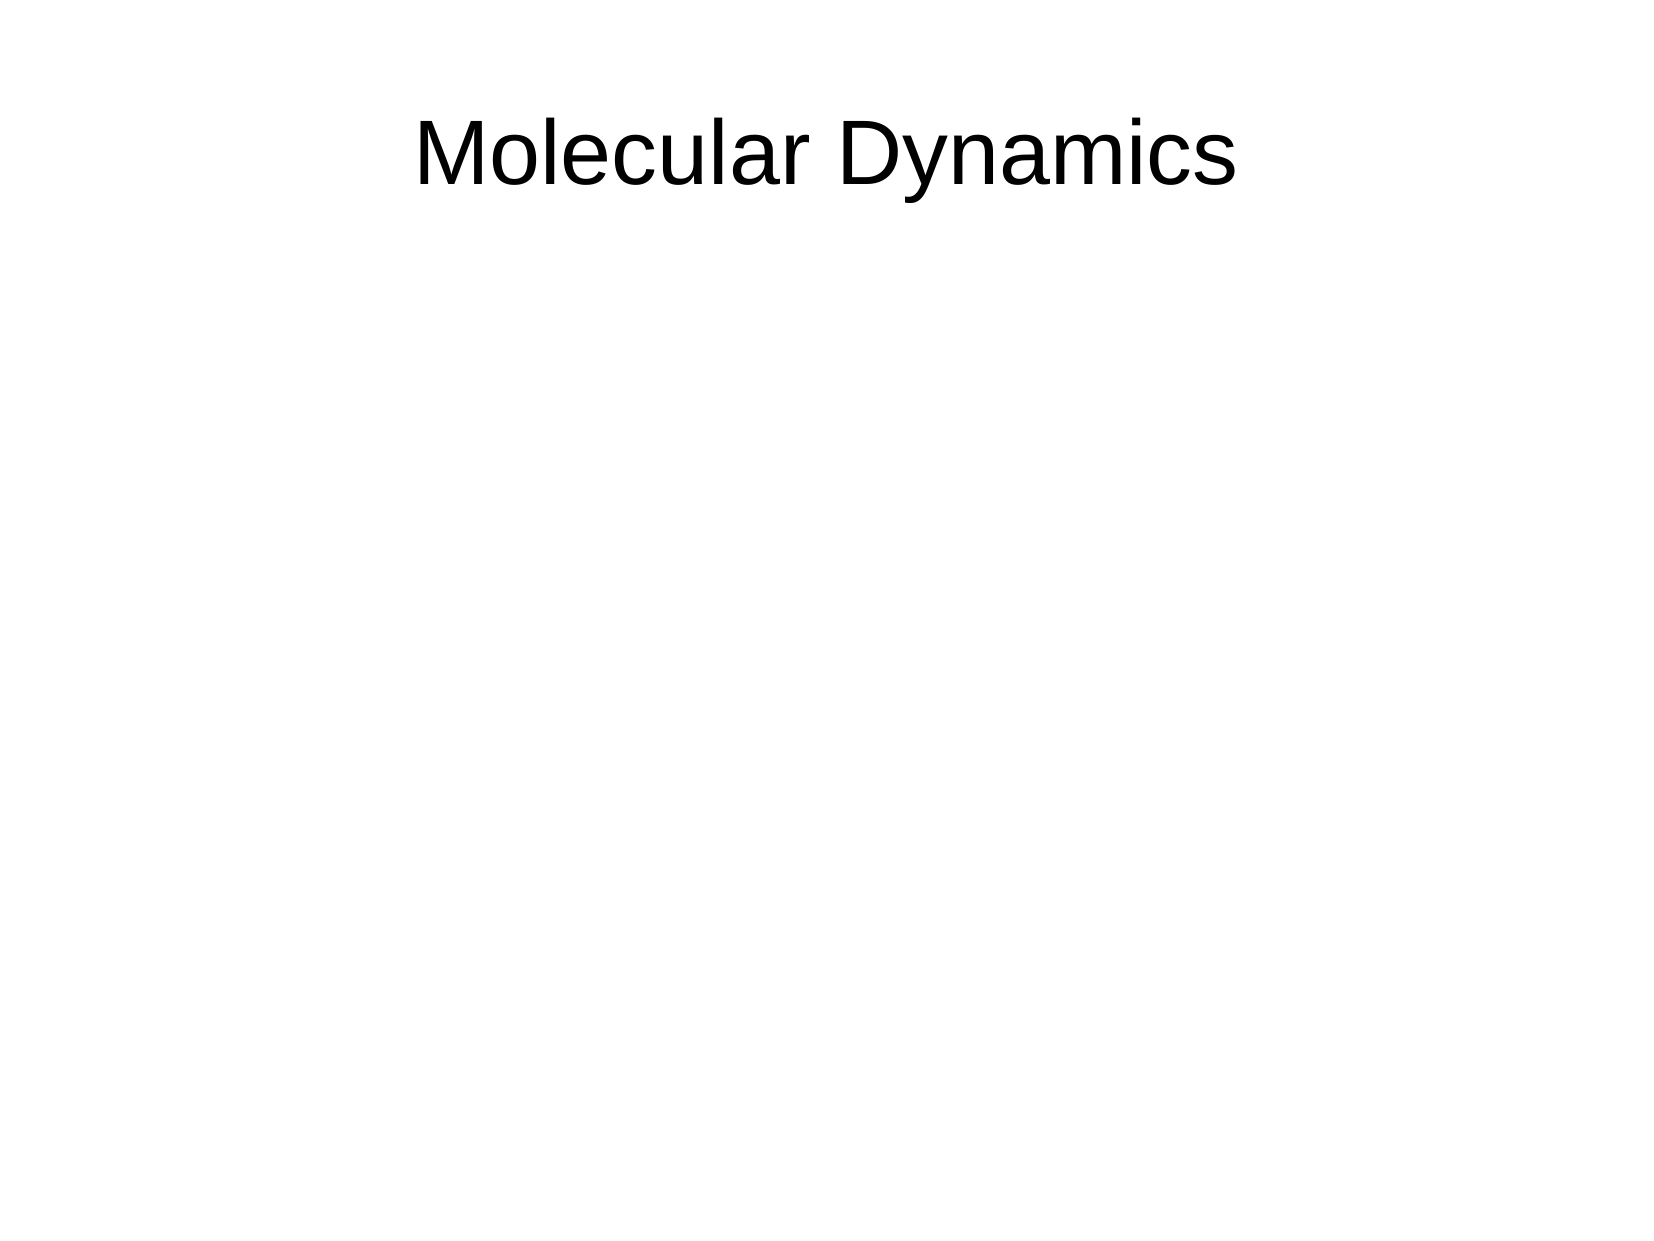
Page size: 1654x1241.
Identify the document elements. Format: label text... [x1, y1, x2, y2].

title Molecular Dynamics [82, 49, 1571, 257]
